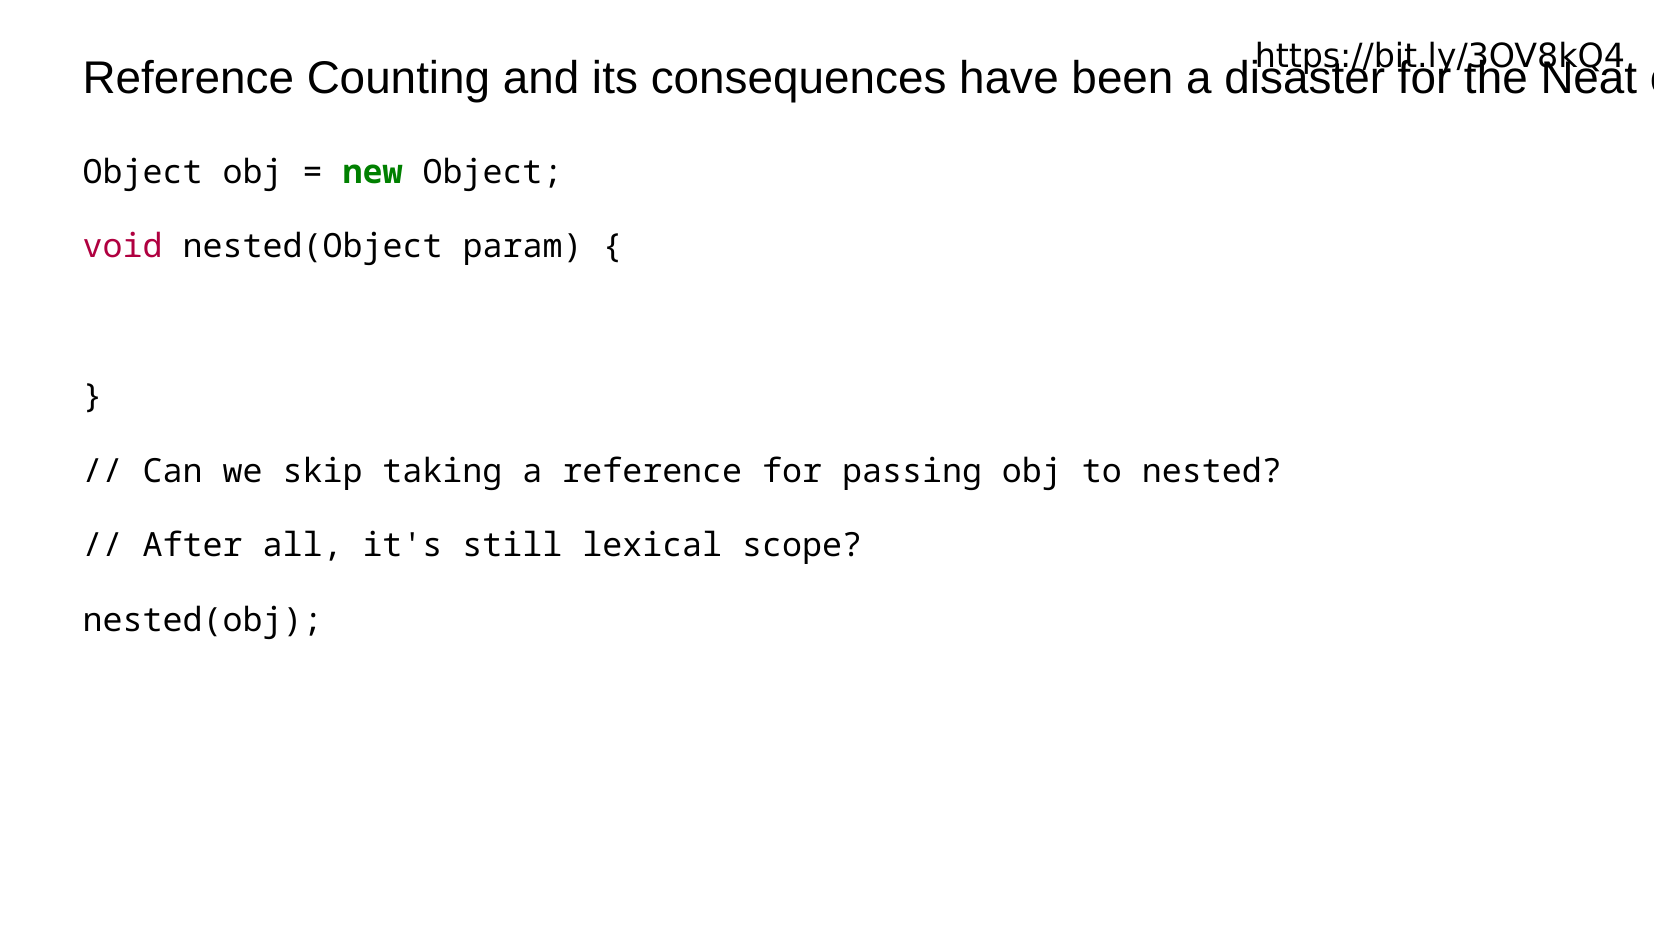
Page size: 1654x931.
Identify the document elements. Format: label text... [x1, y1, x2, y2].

list Object obj = new Object; void nested(Object param) { } // Can we skip taking a reference for passing obj to nested? // After all, it's still lexical scope? nested(obj); [82, 147, 1571, 758]
title Reference Counting and its consequences have been a disaster for the Neat c [82, 37, 1654, 119]
